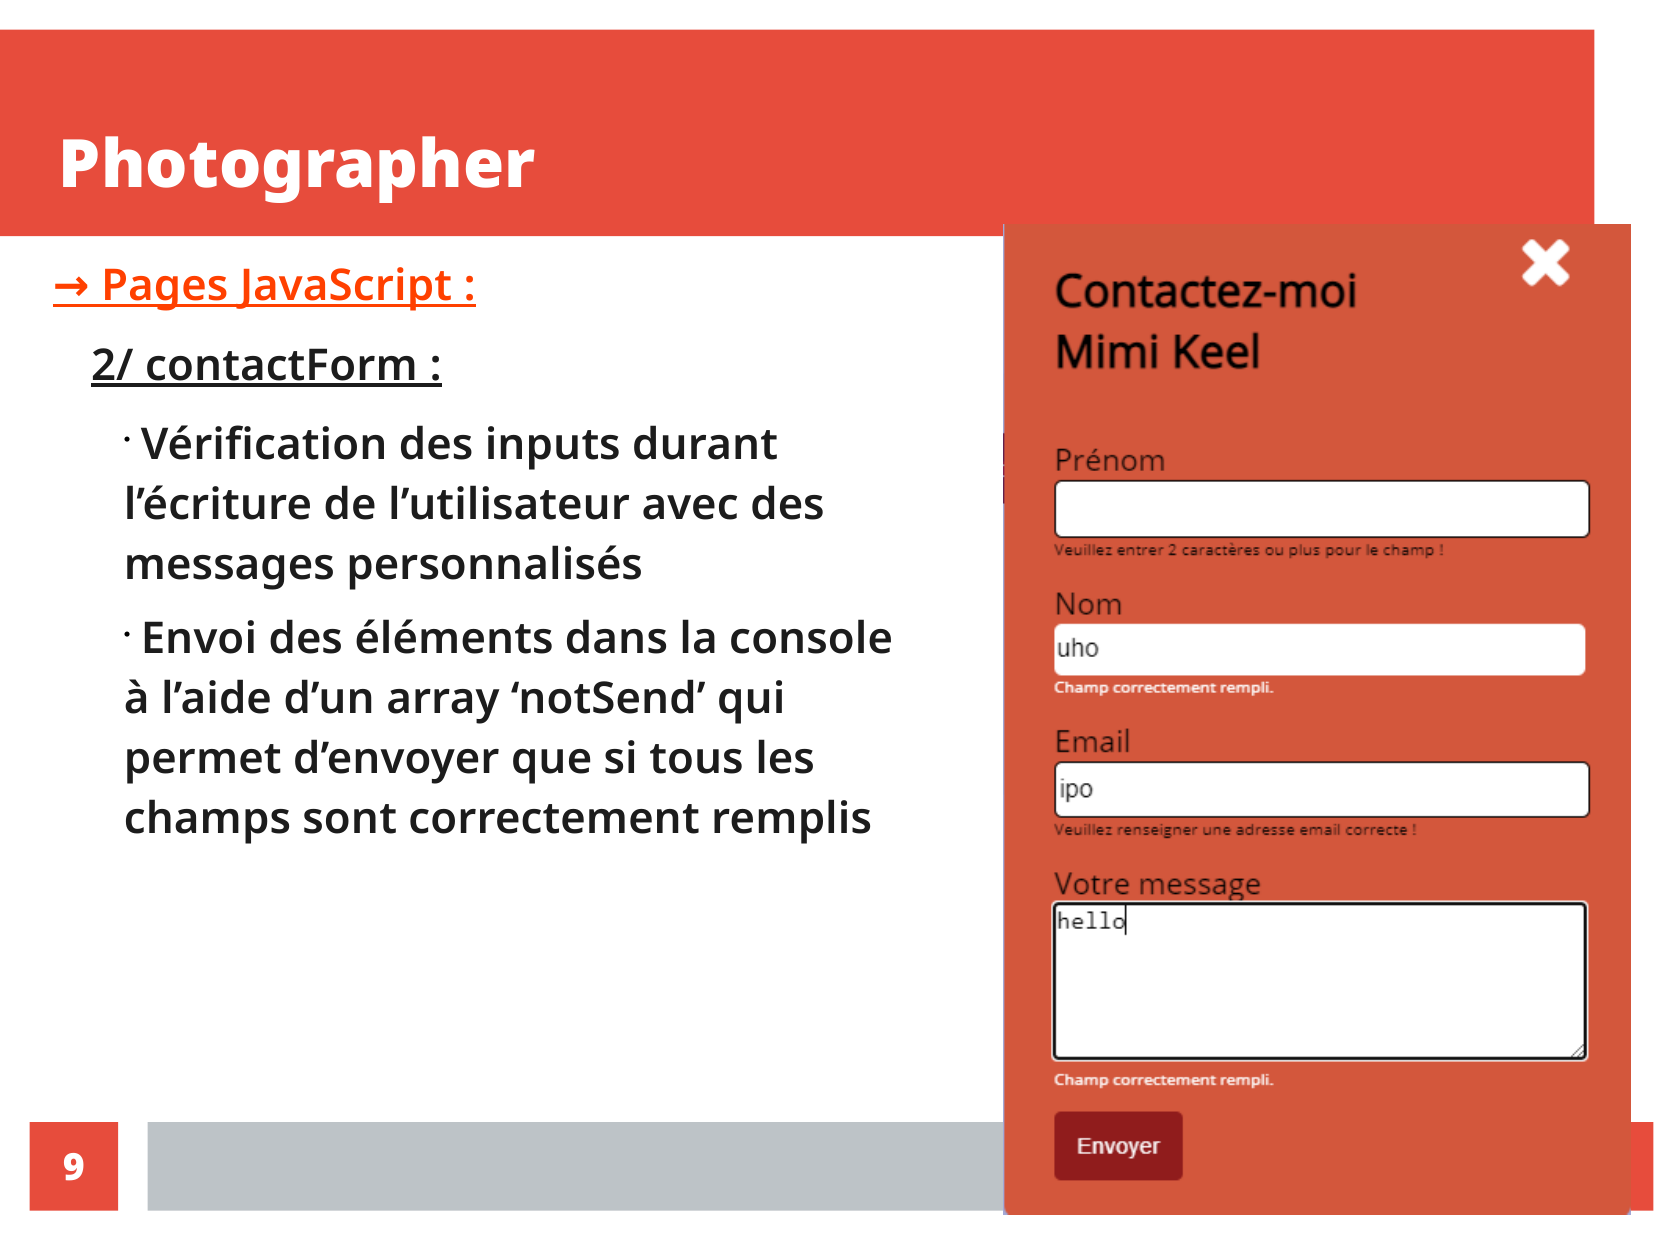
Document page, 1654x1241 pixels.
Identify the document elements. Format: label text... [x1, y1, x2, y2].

picture [1003, 224, 1631, 1216]
title Photographer [59, 59, 1595, 207]
list → Pages JavaScript : 2/ contactForm : Vérification des inputs durant l’écriture de l’utilisateur avec des messages personnalisés Envoi des éléments dans la console à l’aide d’un array ‘notSend’ qui permet d’envoyer que si tous les champs sont correctement remplis [47, 253, 910, 934]
